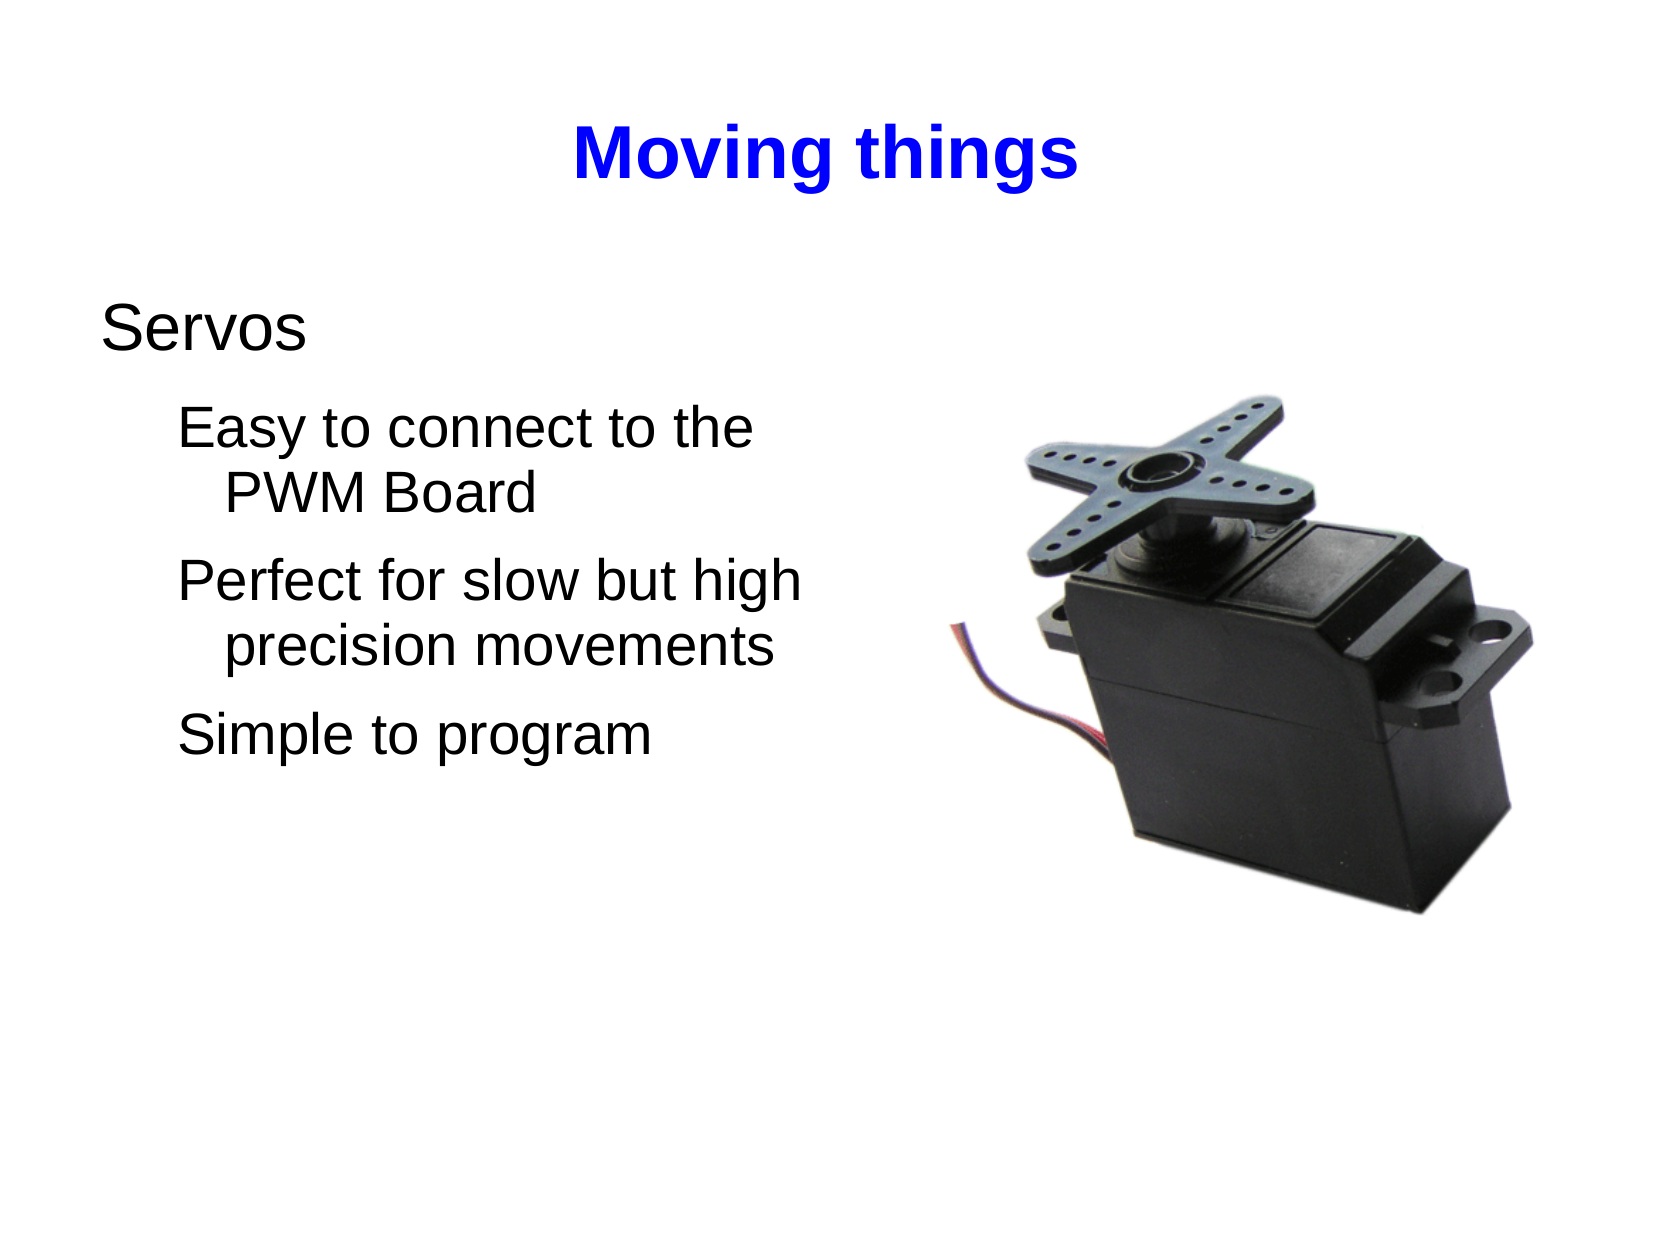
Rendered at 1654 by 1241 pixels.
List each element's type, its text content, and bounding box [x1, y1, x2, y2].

list Servos Easy to connect to the PWM Board Perfect for slow but high precision movements Simple to program [82, 290, 886, 1094]
title Moving things [82, 56, 1571, 250]
picture [944, 388, 1536, 916]
